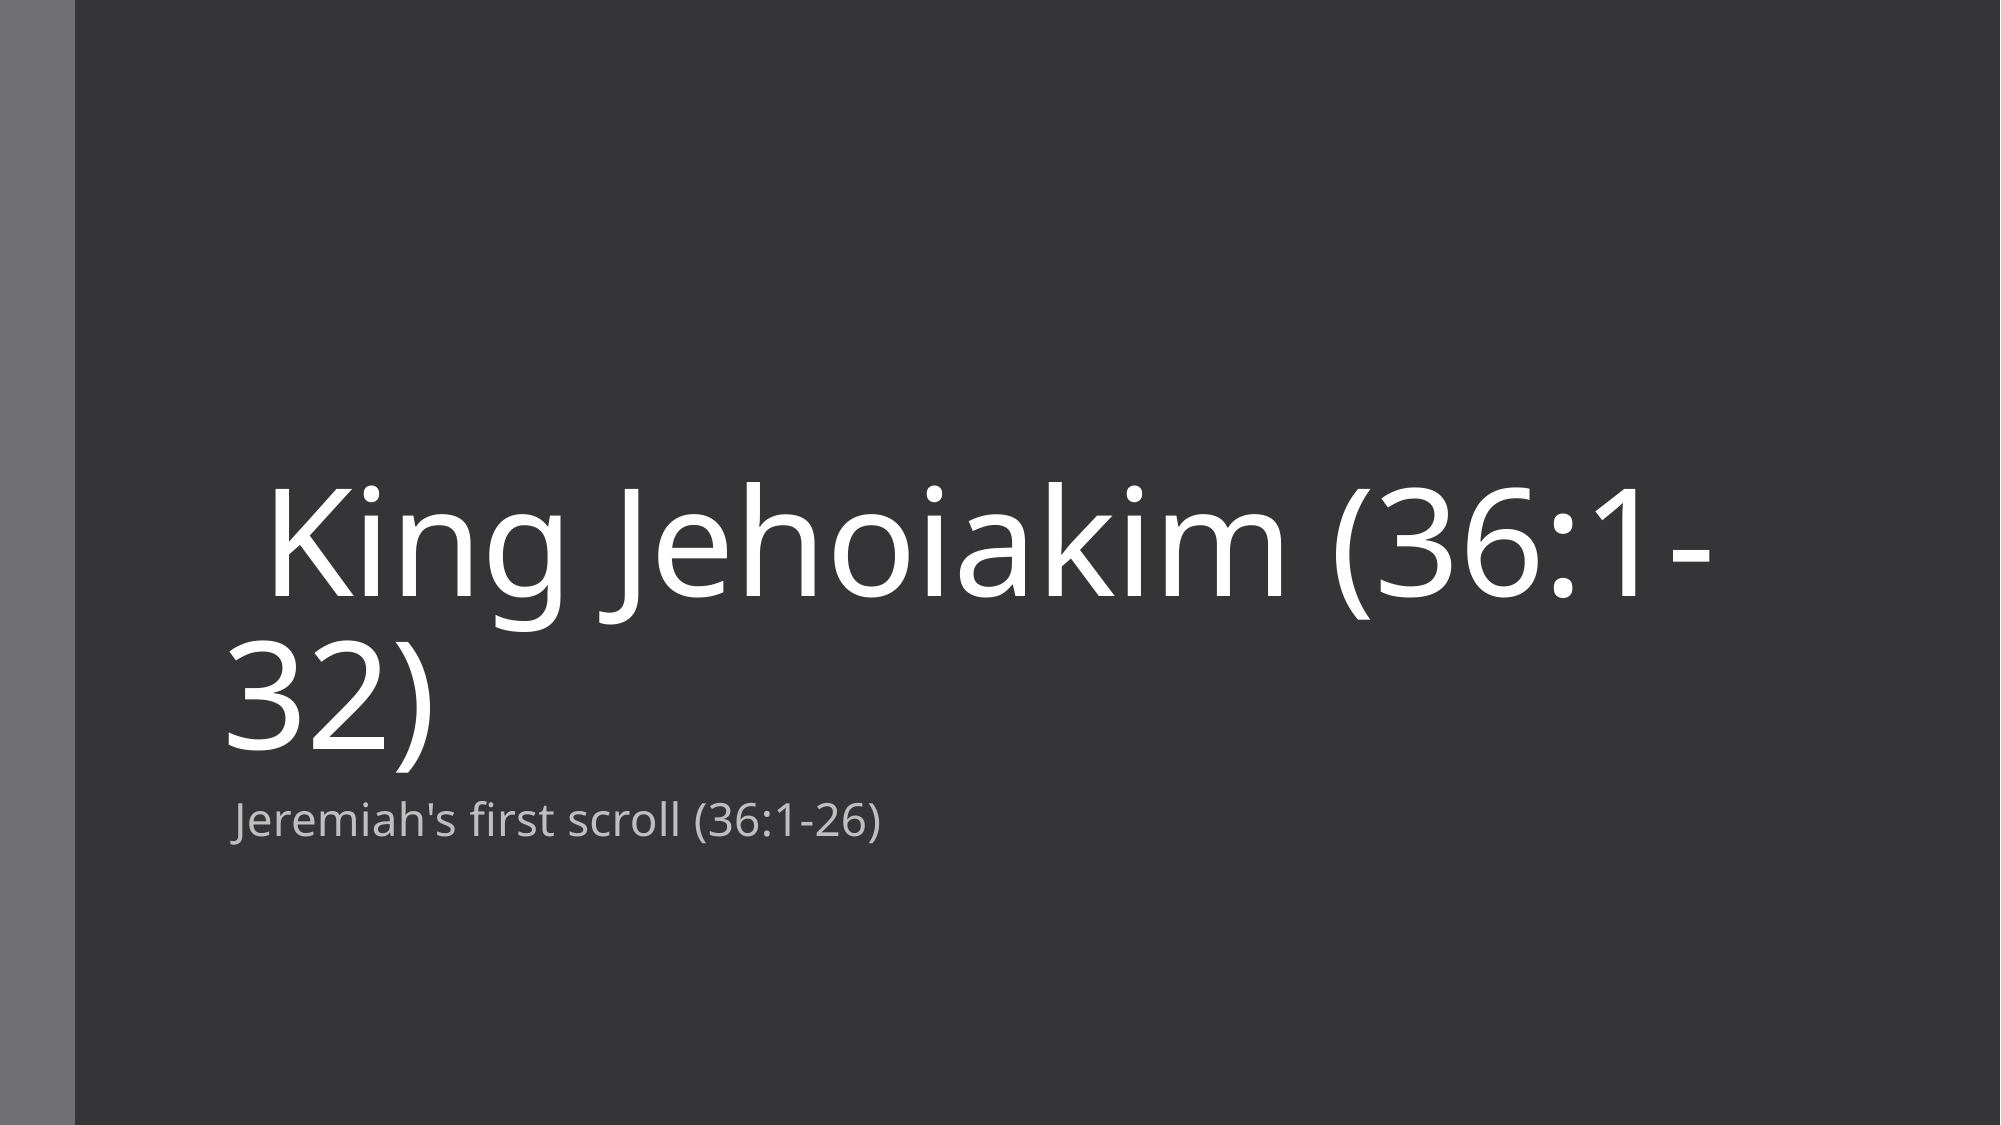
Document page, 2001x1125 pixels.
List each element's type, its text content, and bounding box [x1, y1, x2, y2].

subtitle Jeremiah's first scroll (36:1-26) [206, 787, 1752, 1066]
title King Jehoiakim (36:1-32) [206, 124, 1752, 787]
